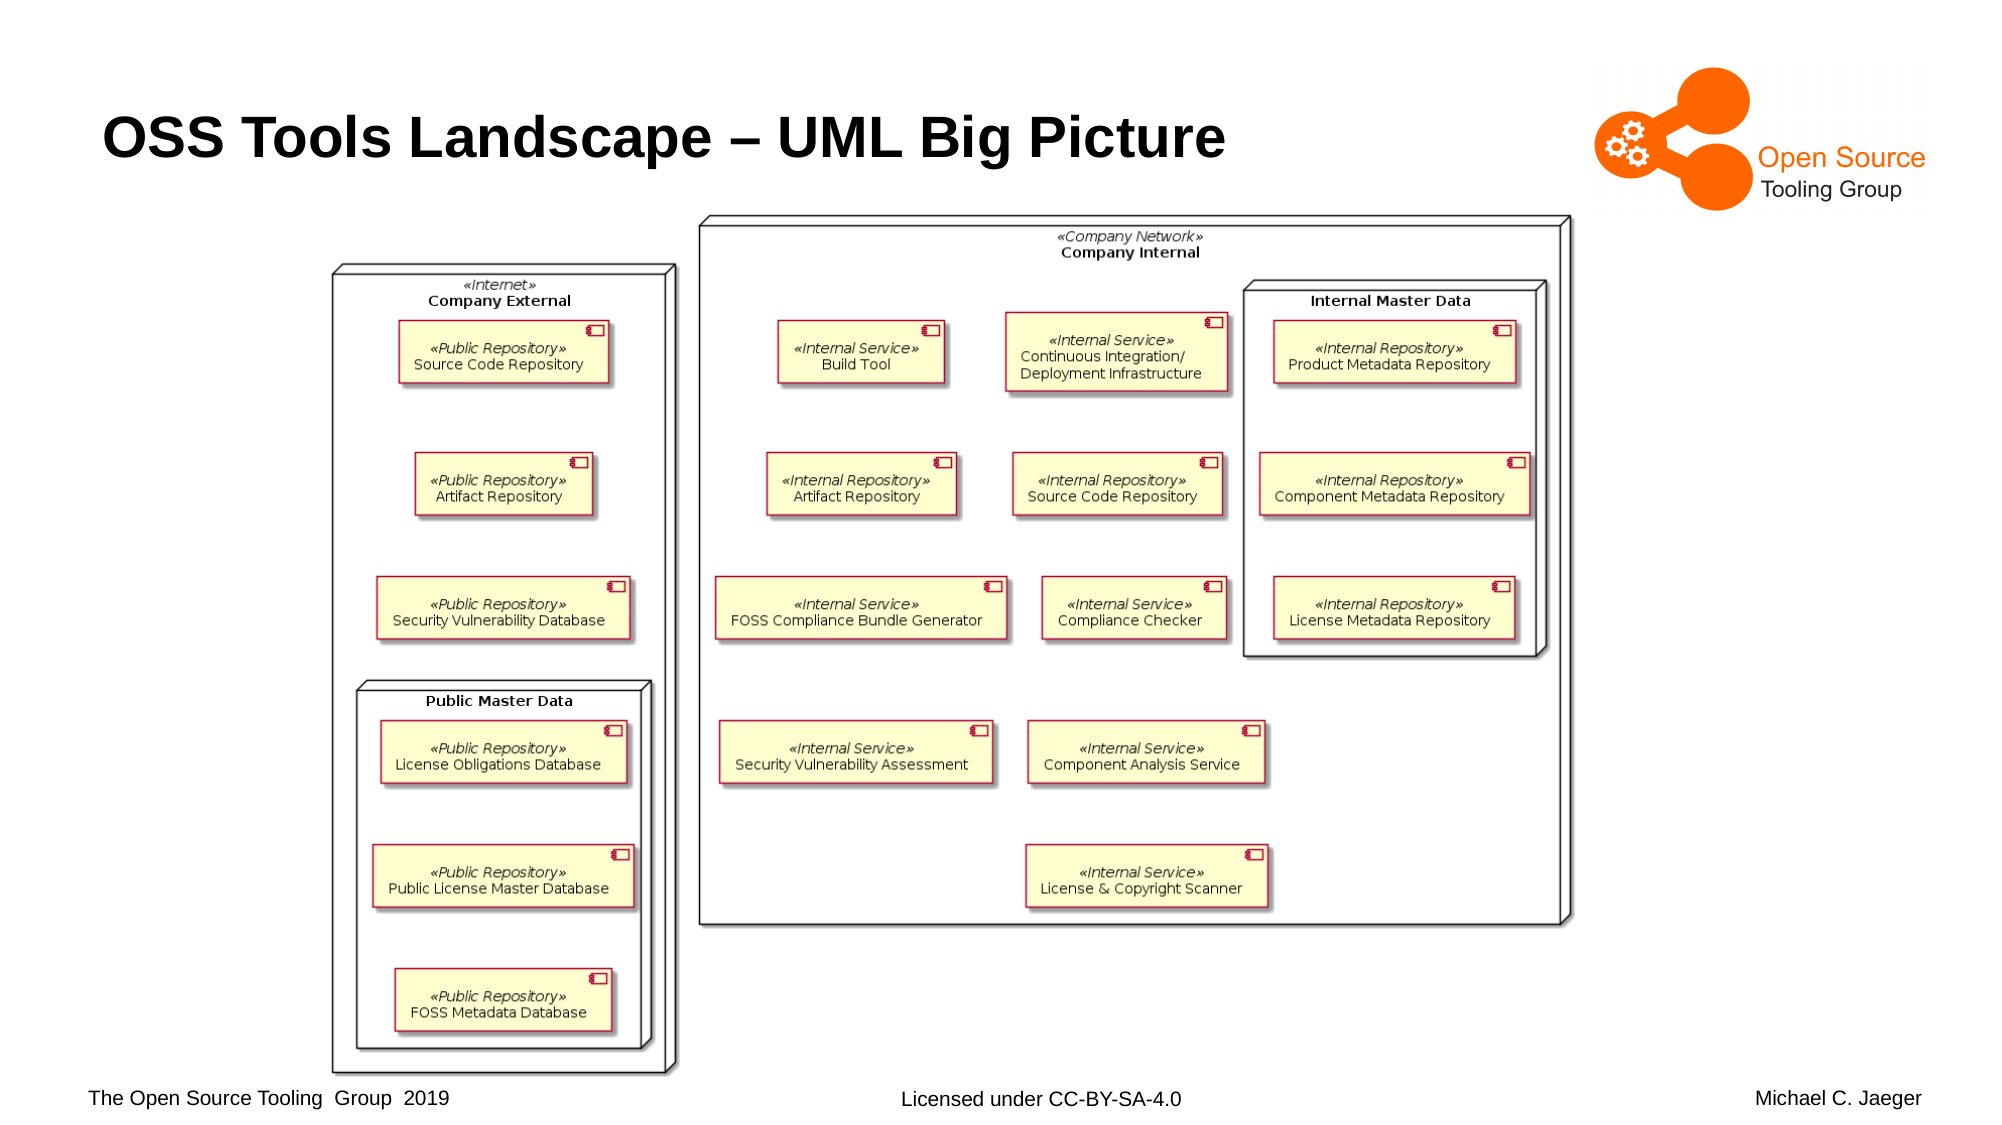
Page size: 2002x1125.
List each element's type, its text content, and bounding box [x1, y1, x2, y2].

title OSS Tools Landscape – UML Big Picture [0, 0, 2001, 208]
picture [310, 191, 1938, 1083]
